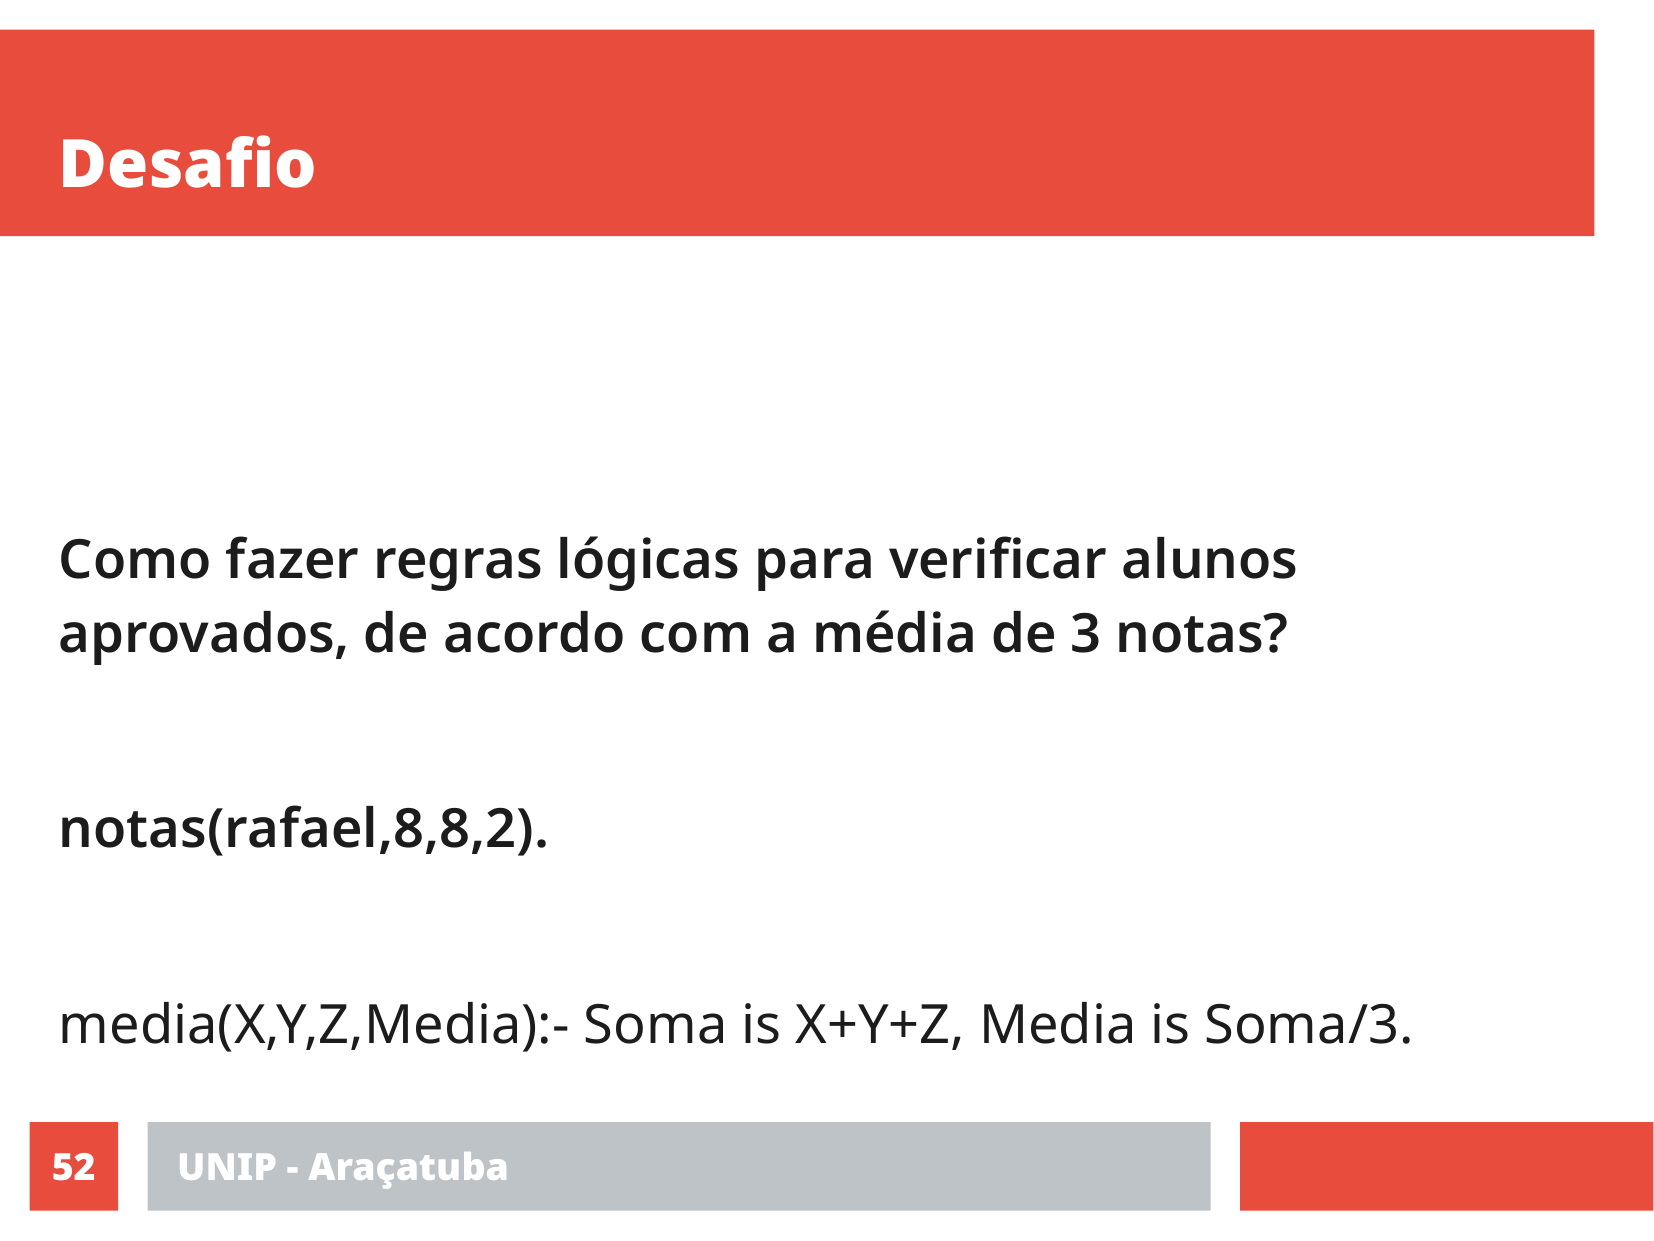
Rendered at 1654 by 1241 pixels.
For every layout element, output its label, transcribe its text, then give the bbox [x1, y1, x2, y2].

title Desafio [59, 59, 1595, 207]
list Como fazer regras lógicas para verificar alunos aprovados, de acordo com a média de 3 notas? notas(rafael,8,8,2). media(X,Y,Z,Media):- Soma is X+Y+Z, Media is Soma/3. [59, 324, 1565, 1093]
